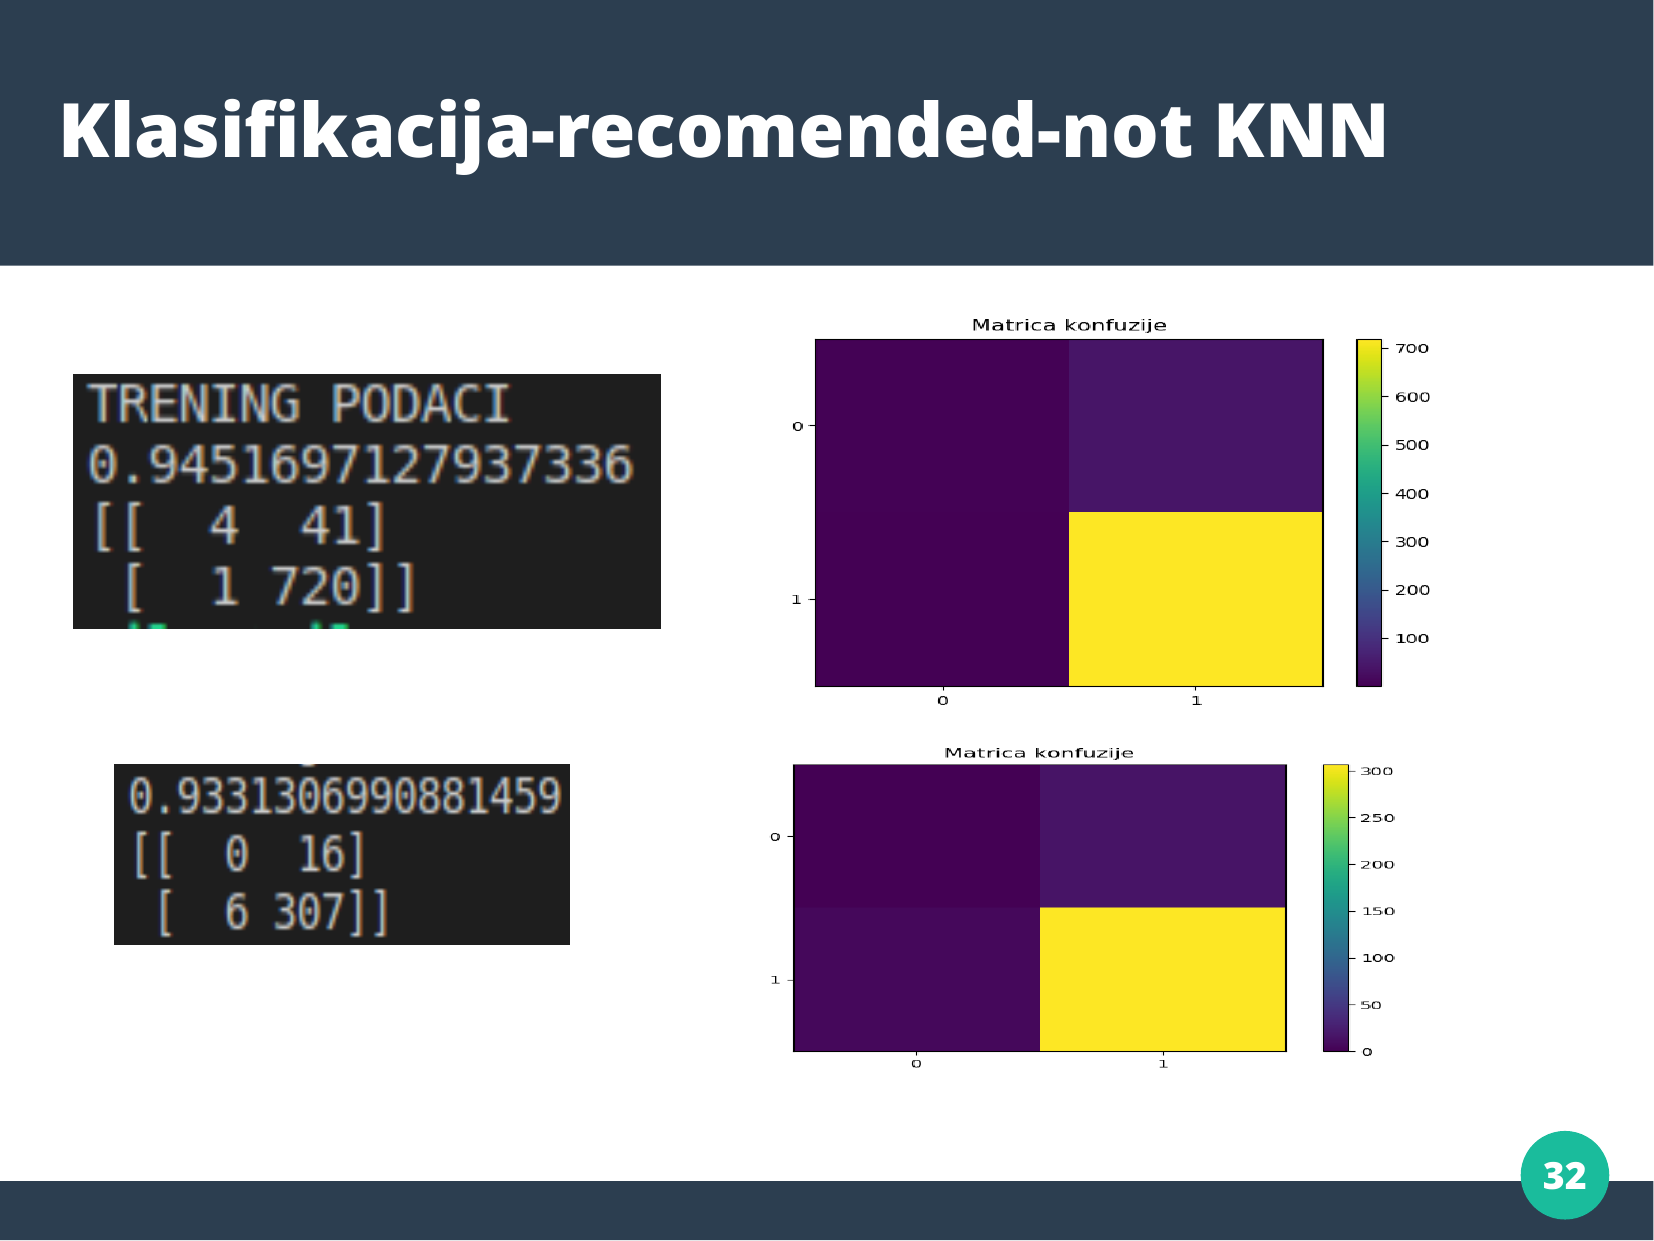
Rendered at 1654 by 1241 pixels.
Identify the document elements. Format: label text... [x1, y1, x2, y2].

title Klasifikacija-recomended-not KNN [59, 49, 1595, 207]
picture [114, 284, 1546, 1092]
picture [73, 374, 661, 629]
